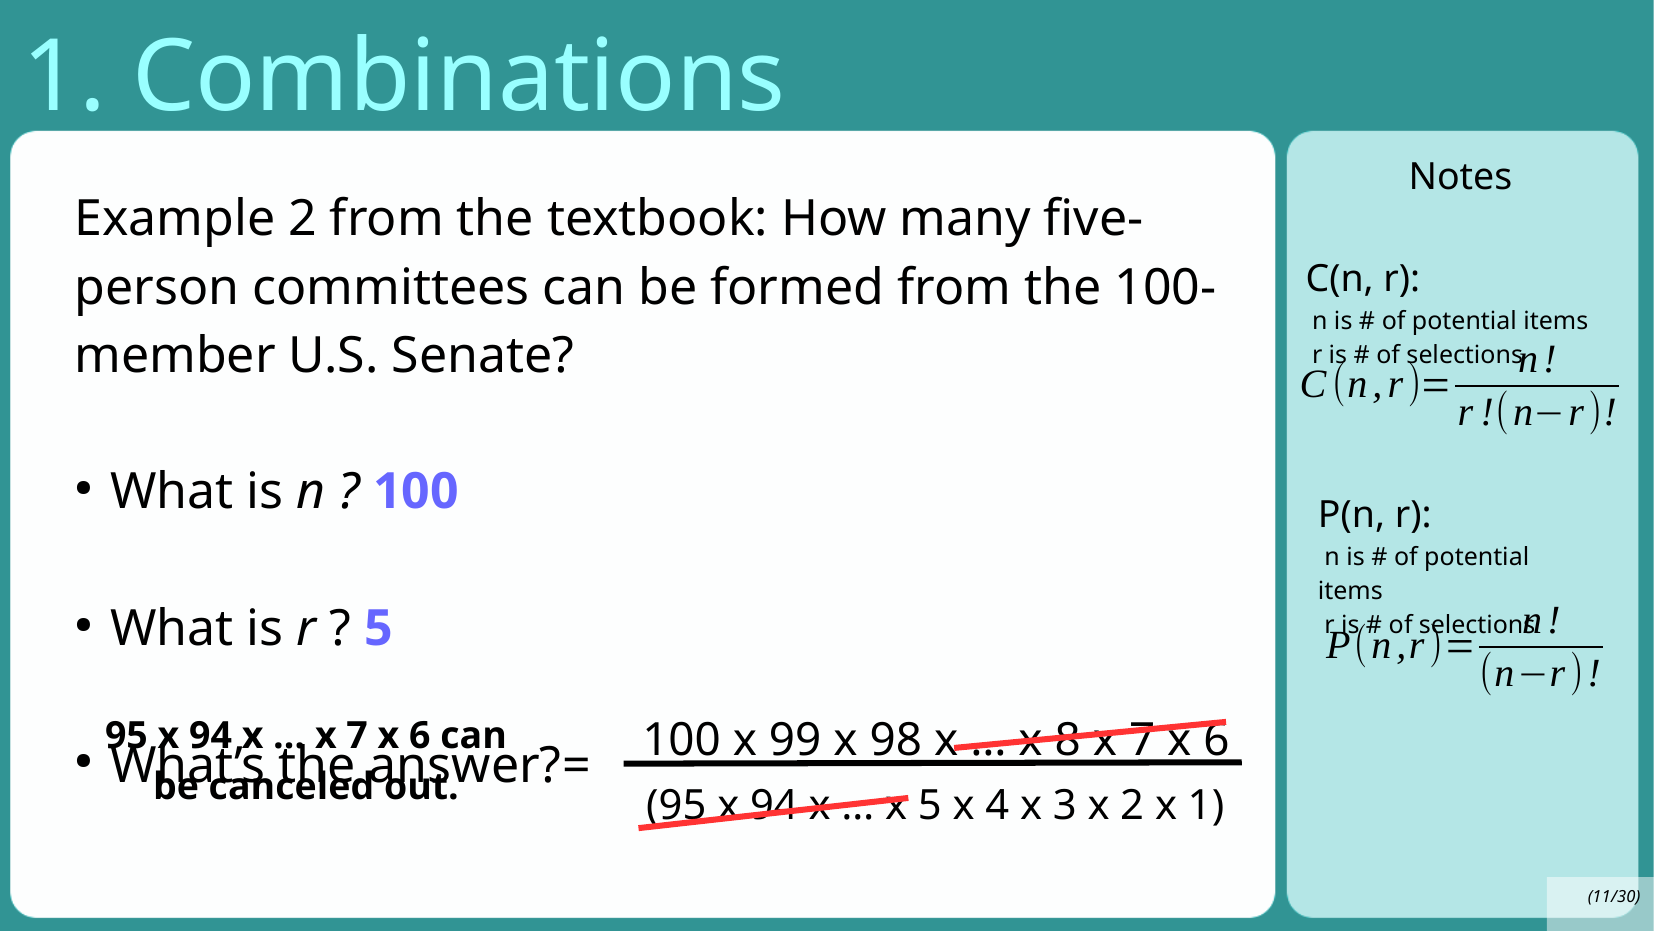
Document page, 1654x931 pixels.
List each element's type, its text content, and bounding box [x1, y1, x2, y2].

text_box = [535, 721, 618, 793]
title 1. Combinations [22, 13, 1511, 130]
chart [1313, 598, 1614, 698]
text_box P(n, r): n is # of potential items r is # of selections [1303, 480, 1607, 621]
text_box (<number>/30) [1546, 877, 1654, 931]
text_box 100 x 99 x 98 x … x 8 x 7 x 6 [610, 698, 1263, 765]
text_box Example 2 from the textbook: How many five-person committees can be formed from the 100-member U.S. Senate? What is n ? 100 What is r ? 5 What’s the answer? [74, 182, 1244, 743]
text_box (95 x 94 x … x 5 x 4 x 3 x 2 x 1) [596, 767, 1274, 847]
picture [0, 0, 1654, 931]
text_box 95 x 94 x … x 7 x 6 can be canceled out. [85, 701, 528, 800]
chart [1289, 337, 1632, 437]
text_box Notes C(n, r): n is # of potential items r is # of selections [1290, 141, 1631, 337]
